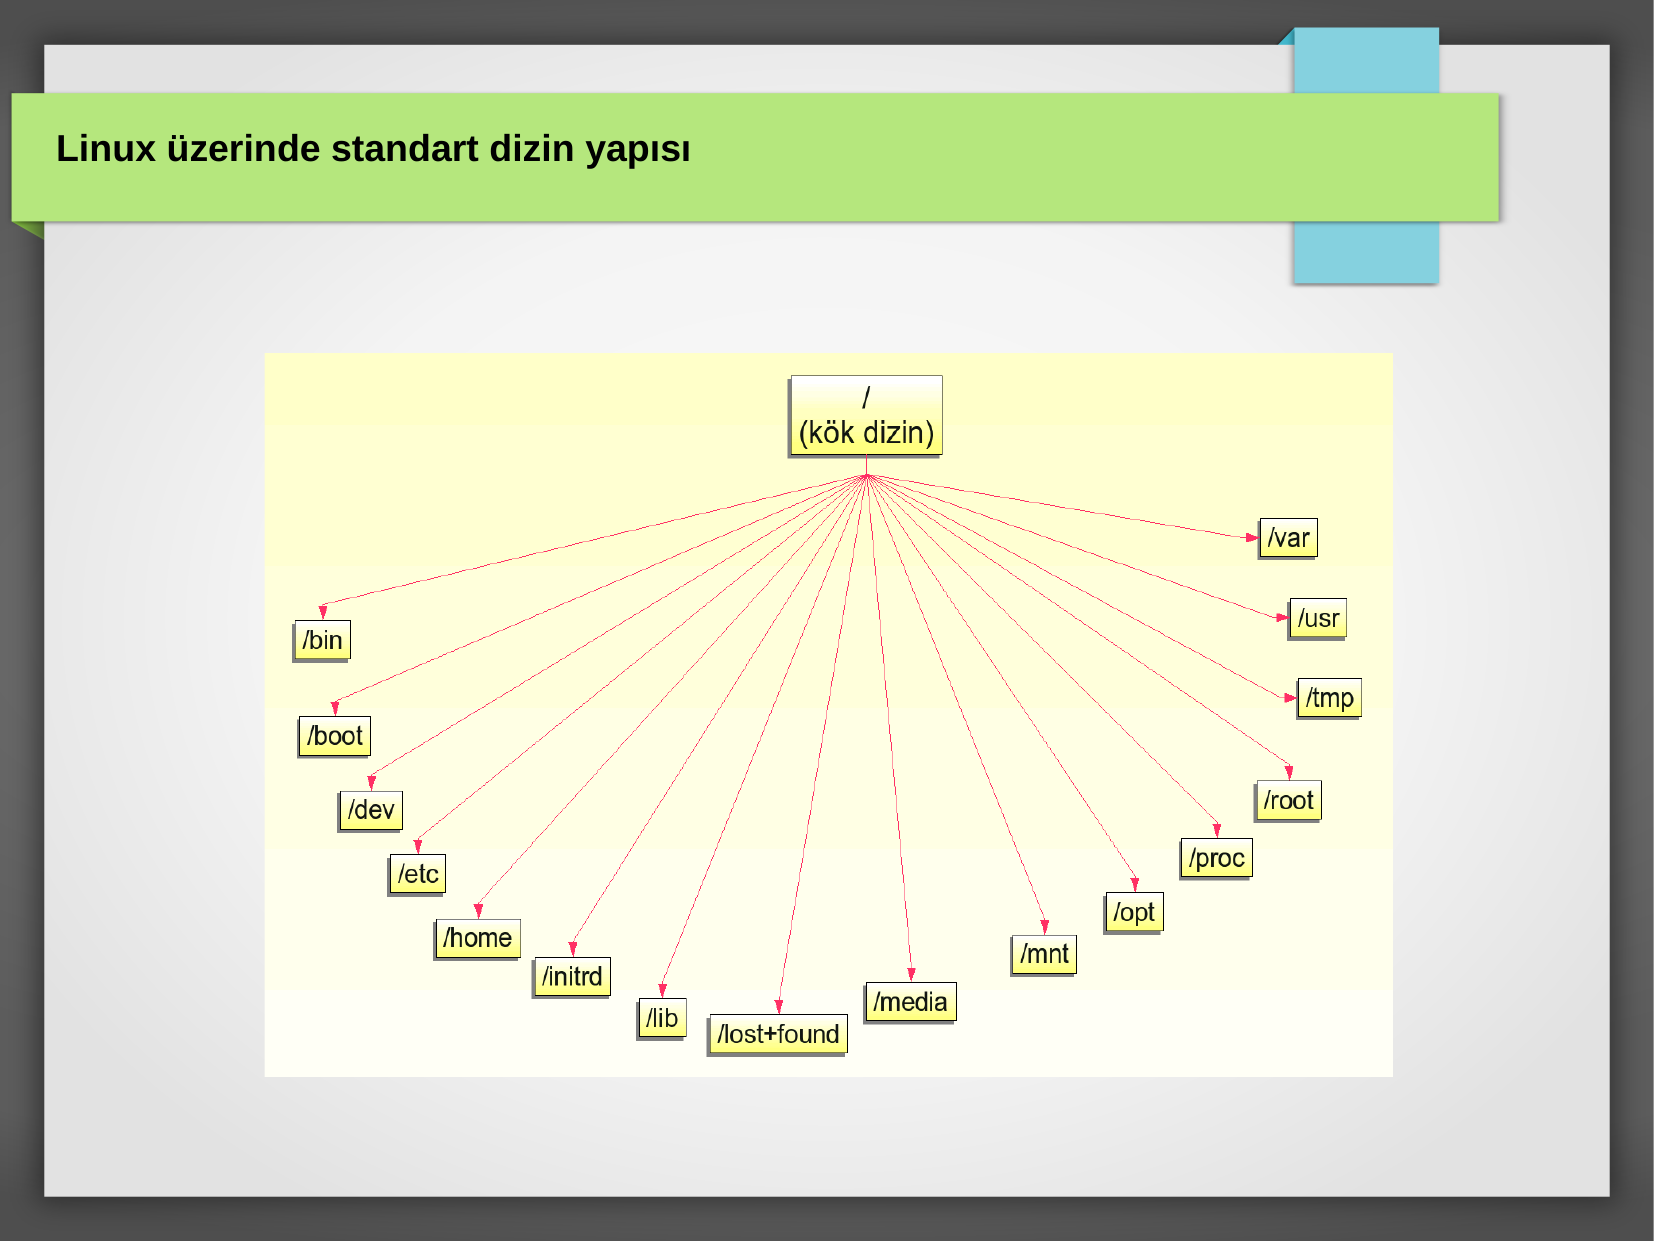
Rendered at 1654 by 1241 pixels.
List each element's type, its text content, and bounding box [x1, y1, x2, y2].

text_box Linux üzerinde standart dizin yapısı [41, 120, 1134, 220]
picture [0, 0, 1654, 1241]
